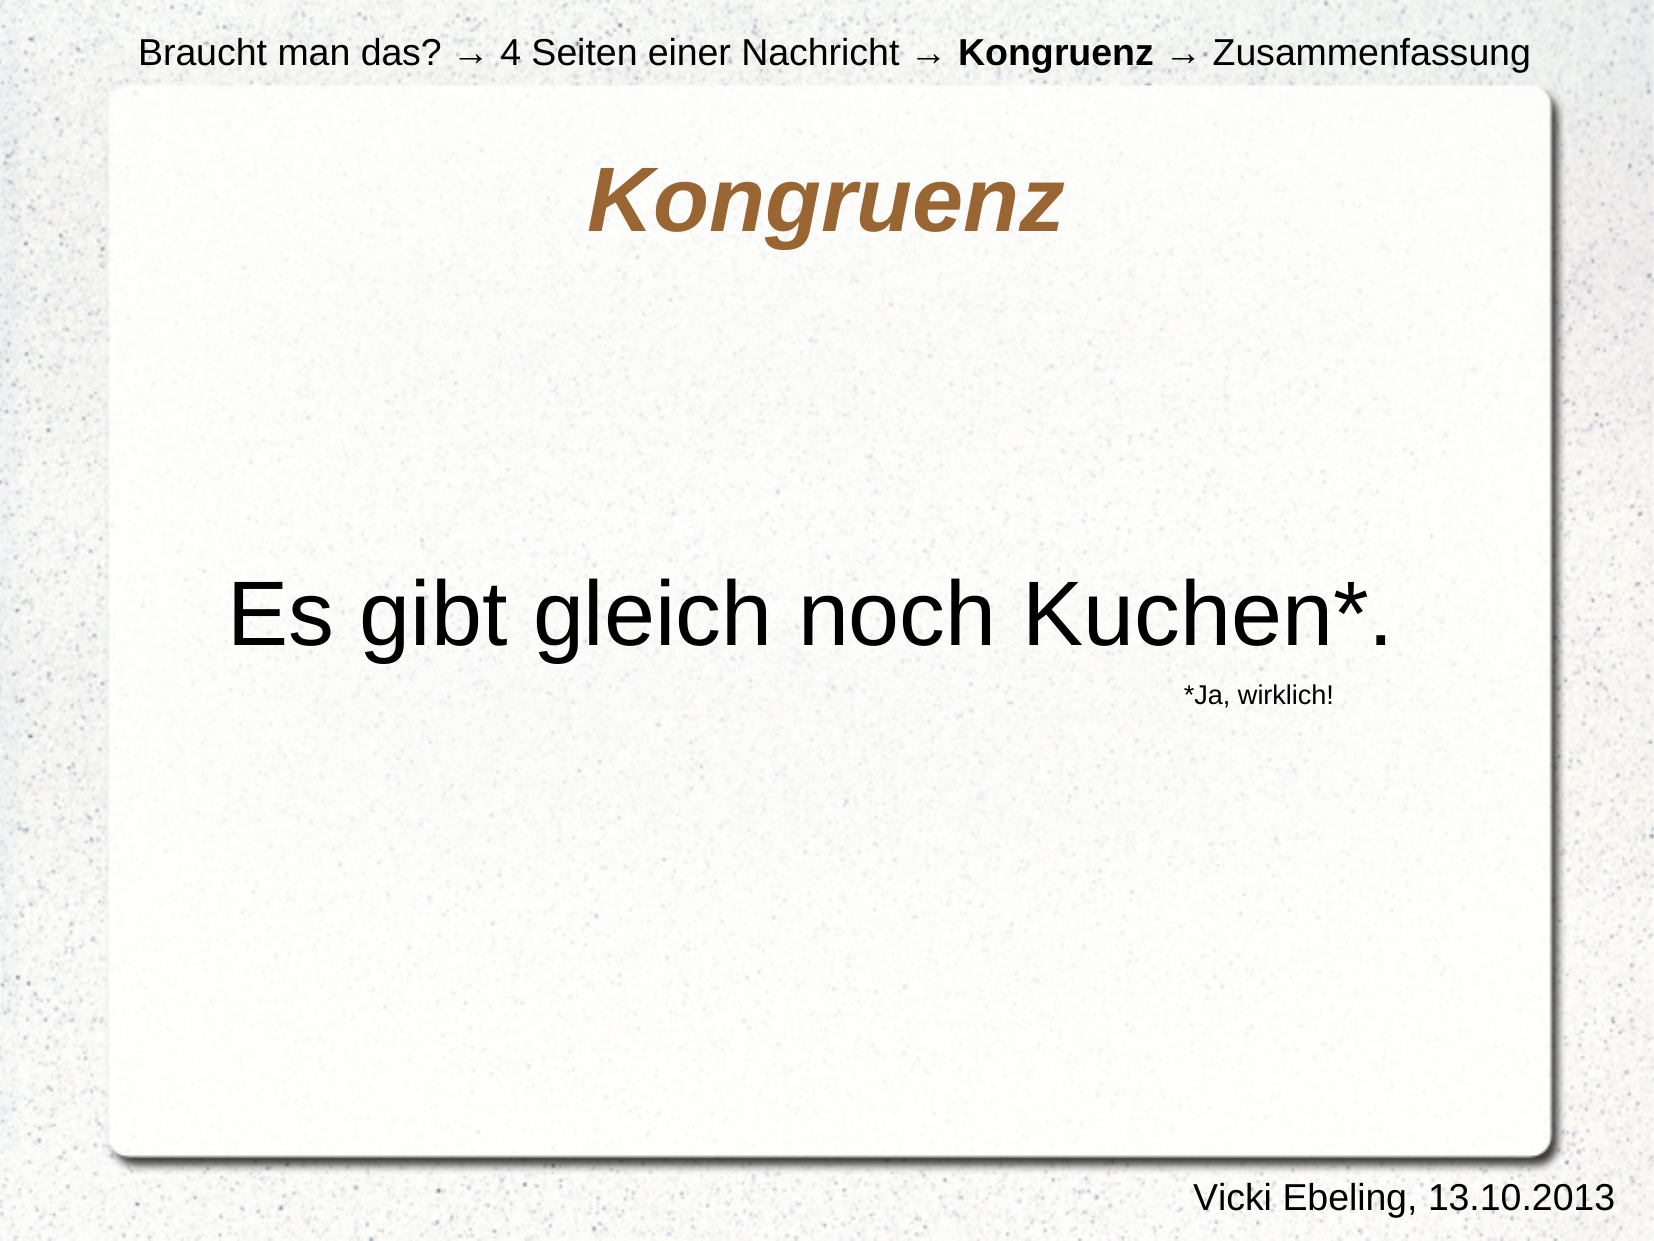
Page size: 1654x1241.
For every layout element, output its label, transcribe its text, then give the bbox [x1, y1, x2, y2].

text_box Vicki Ebeling, 13.10.2013 [1178, 1169, 1630, 1227]
text_box Es gibt gleich noch Kuchen*. [212, 555, 1412, 673]
text_box *Ja, wirklich! [1169, 672, 1349, 718]
text_box Braucht man das? → 4 Seiten einer Nachricht → Kongruenz → Zusammenfassung [123, 23, 1546, 81]
title Kongruenz [118, 96, 1536, 304]
picture [0, 0, 1654, 1241]
